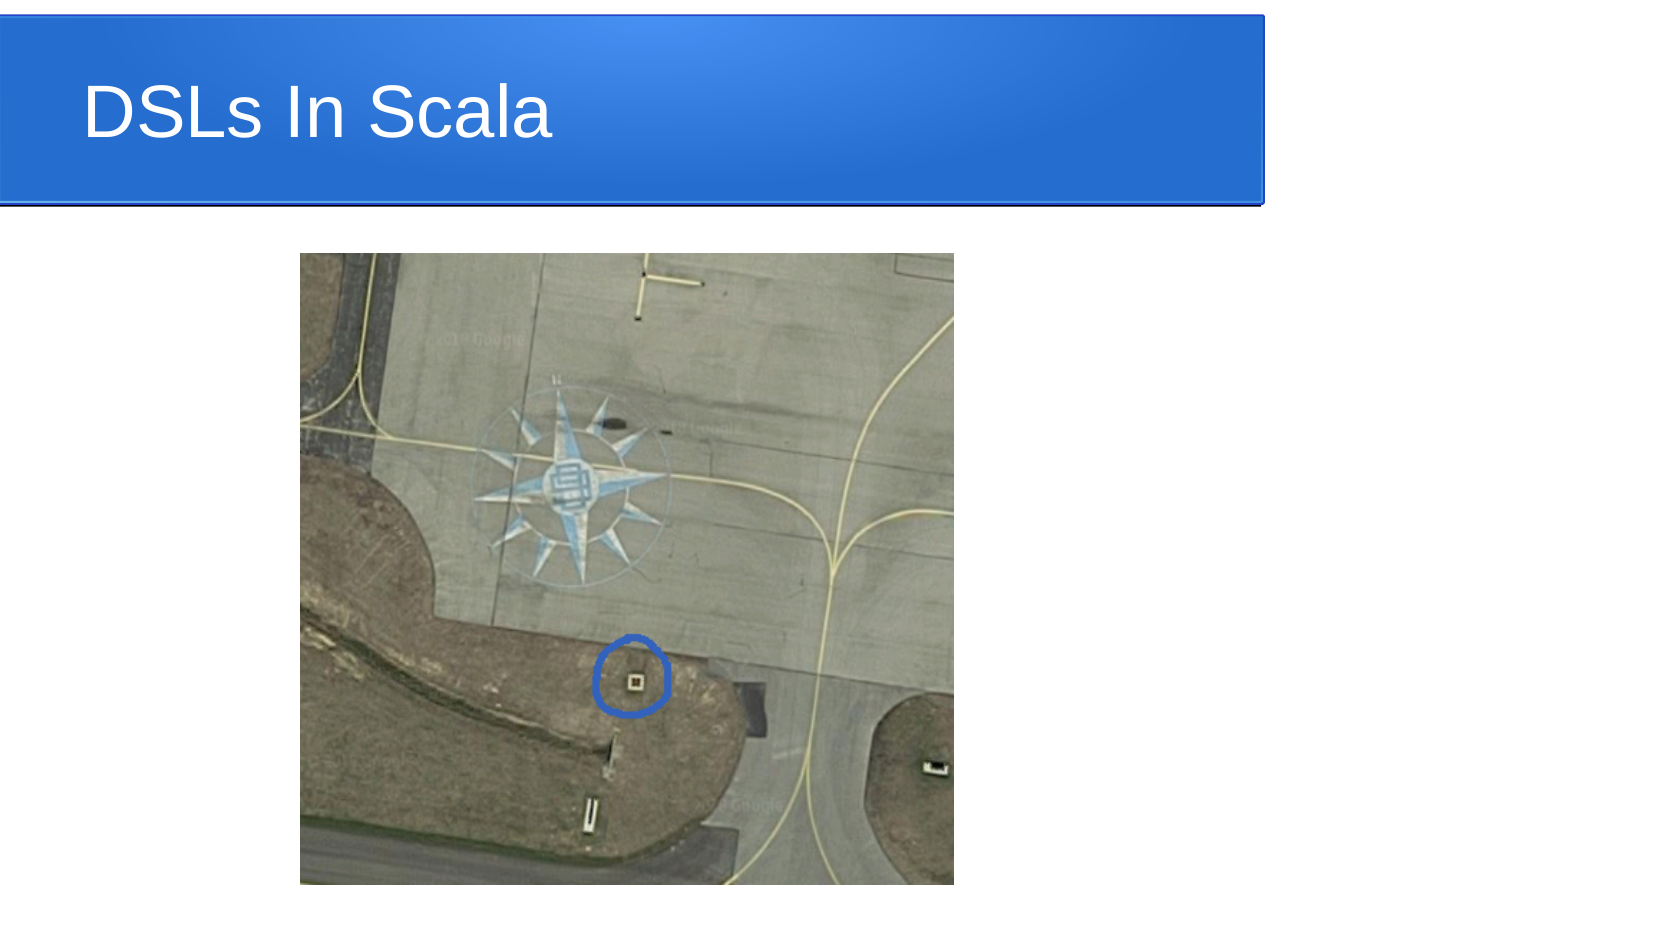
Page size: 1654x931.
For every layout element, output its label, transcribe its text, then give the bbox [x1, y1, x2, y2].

title DSLs In Scala [82, 35, 1235, 189]
picture [300, 253, 954, 886]
